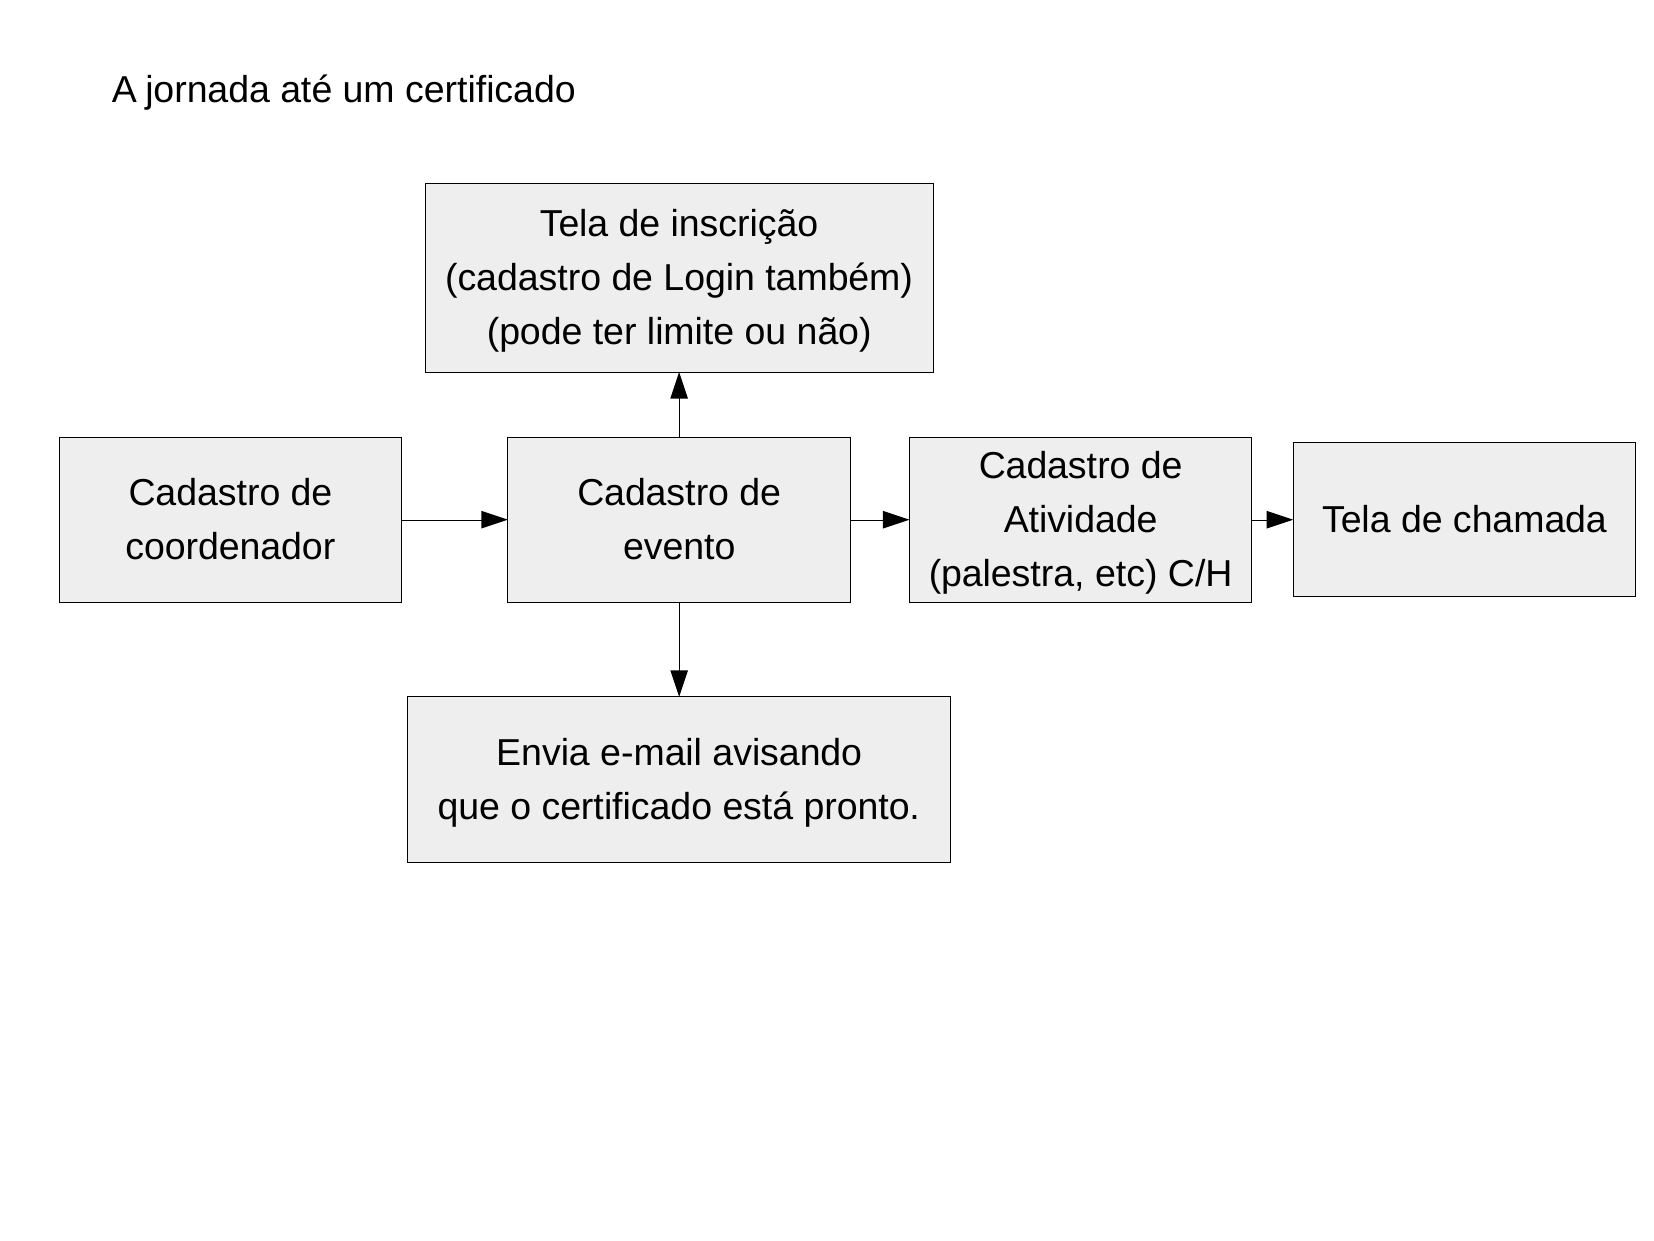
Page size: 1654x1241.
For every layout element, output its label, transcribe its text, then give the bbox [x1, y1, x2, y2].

text_box Cadastro de coordenador [59, 437, 402, 603]
text_box A jornada até um certificado [97, 61, 591, 119]
text_box Tela de chamada [1293, 442, 1636, 597]
text_box Tela de inscrição (cadastro de Login também) (pode ter limite ou não) [425, 183, 934, 373]
text_box Envia e-mail avisando que o certificado está pronto. [407, 696, 951, 863]
text_box Cadastro de evento [507, 437, 851, 603]
text_box Cadastro de Atividade (palestra, etc) C/H [909, 437, 1252, 603]
